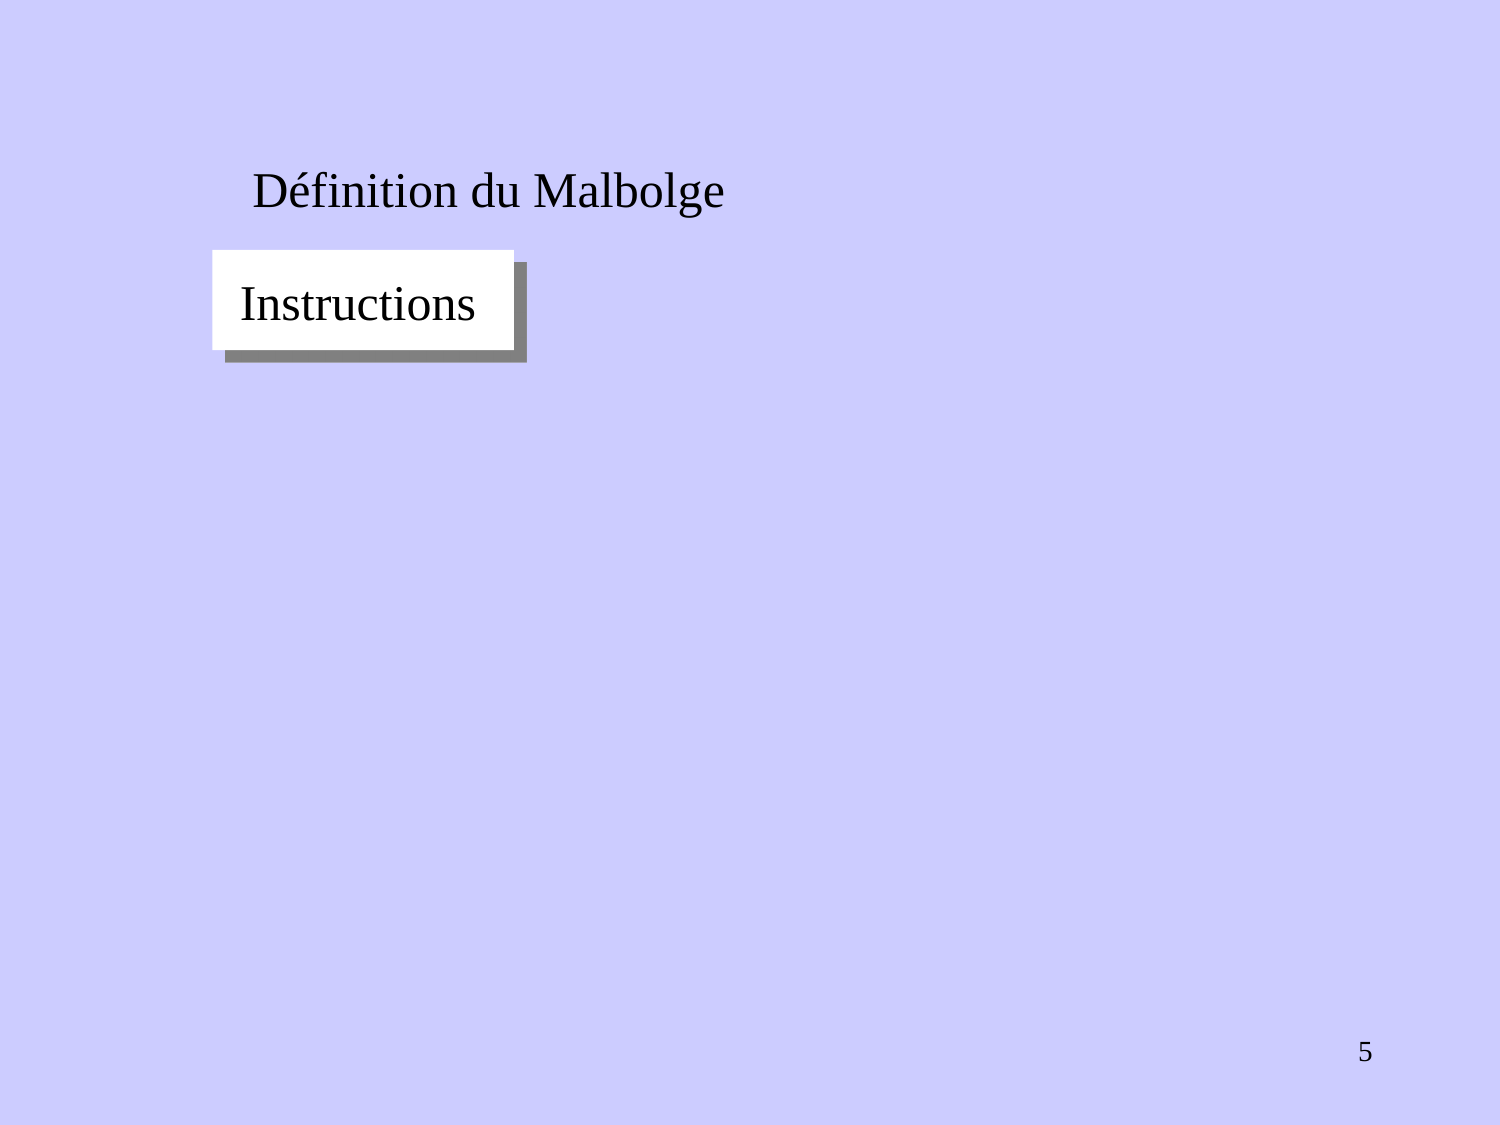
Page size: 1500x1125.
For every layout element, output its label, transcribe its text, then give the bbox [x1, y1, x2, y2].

text_box Instructions [225, 262, 514, 338]
text_box 5 [1074, 1025, 1388, 1101]
text_box [212, 249, 514, 351]
text_box Définition du Malbolge [237, 149, 741, 226]
